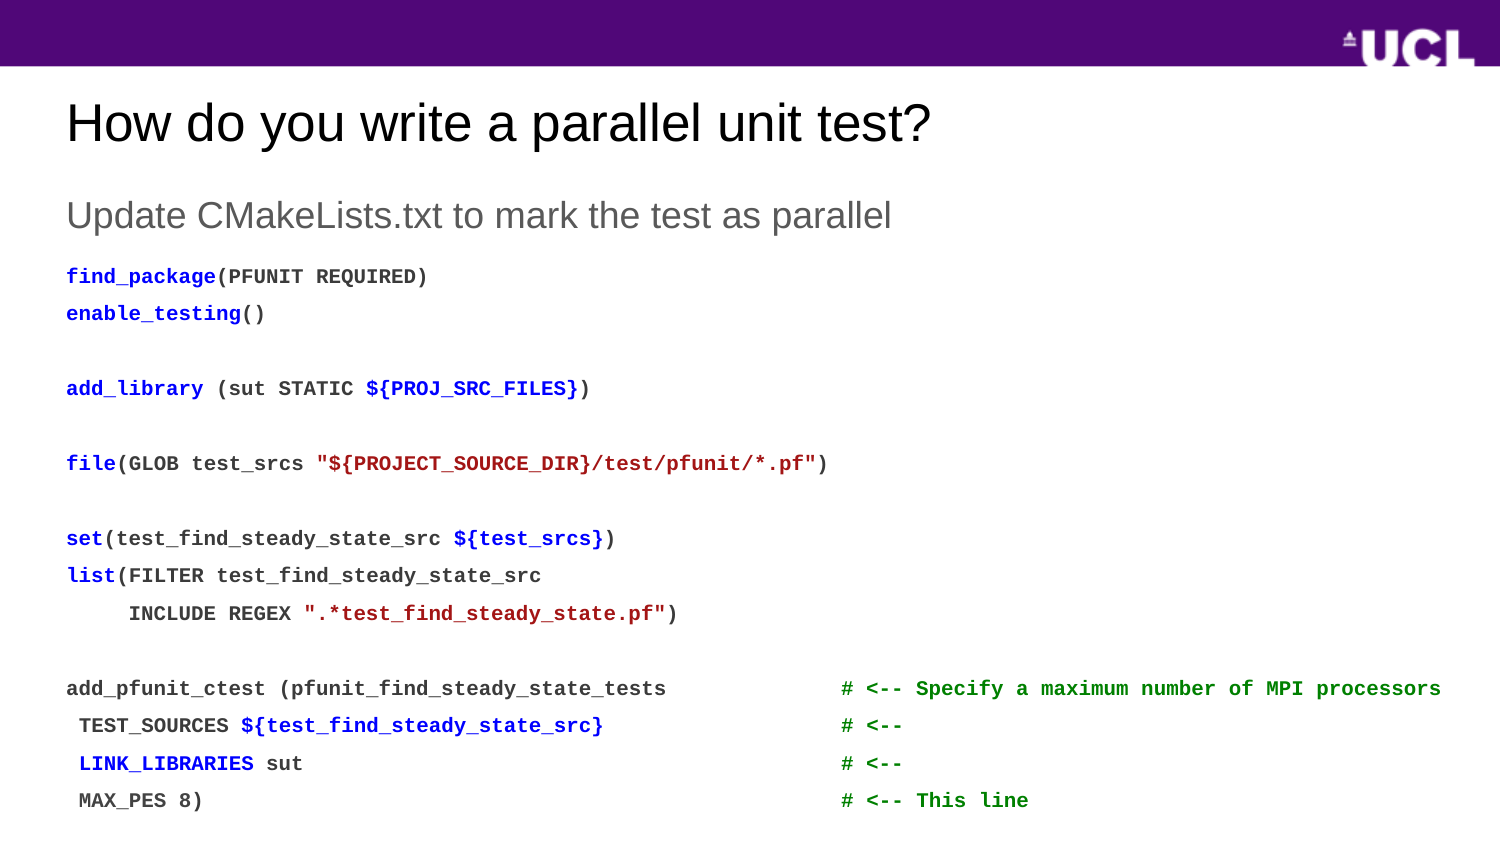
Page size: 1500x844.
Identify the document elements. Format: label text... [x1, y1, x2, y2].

title How do you write a parallel unit test? [51, 72, 1449, 167]
list Update CMakeLists.txt to mark the test as parallel [51, 168, 1449, 256]
picture [0, 0, 1500, 844]
text_box find_package(PFUNIT REQUIRED) enable_testing() add_library (sut STATIC ${PROJ_SRC_FILES}) file(GLOB test_srcs "${PROJECT_SOURCE_DIR}/test/pfunit/*.pf") set(test_find_steady_state_src ${test_srcs}) list(FILTER test_find_steady_state_src INCLUDE REGEX ".*test_find_steady_state.pf") add_pfunit_ctest (pfunit_find_steady_state_tests # <-- Specify a maximum number of MPI processors TEST_SOURCES ${test_find_steady_state_src} # <-- LINK_LIBRARIES sut # <-- MAX_PES 8) # <-- This line [51, 259, 1500, 841]
